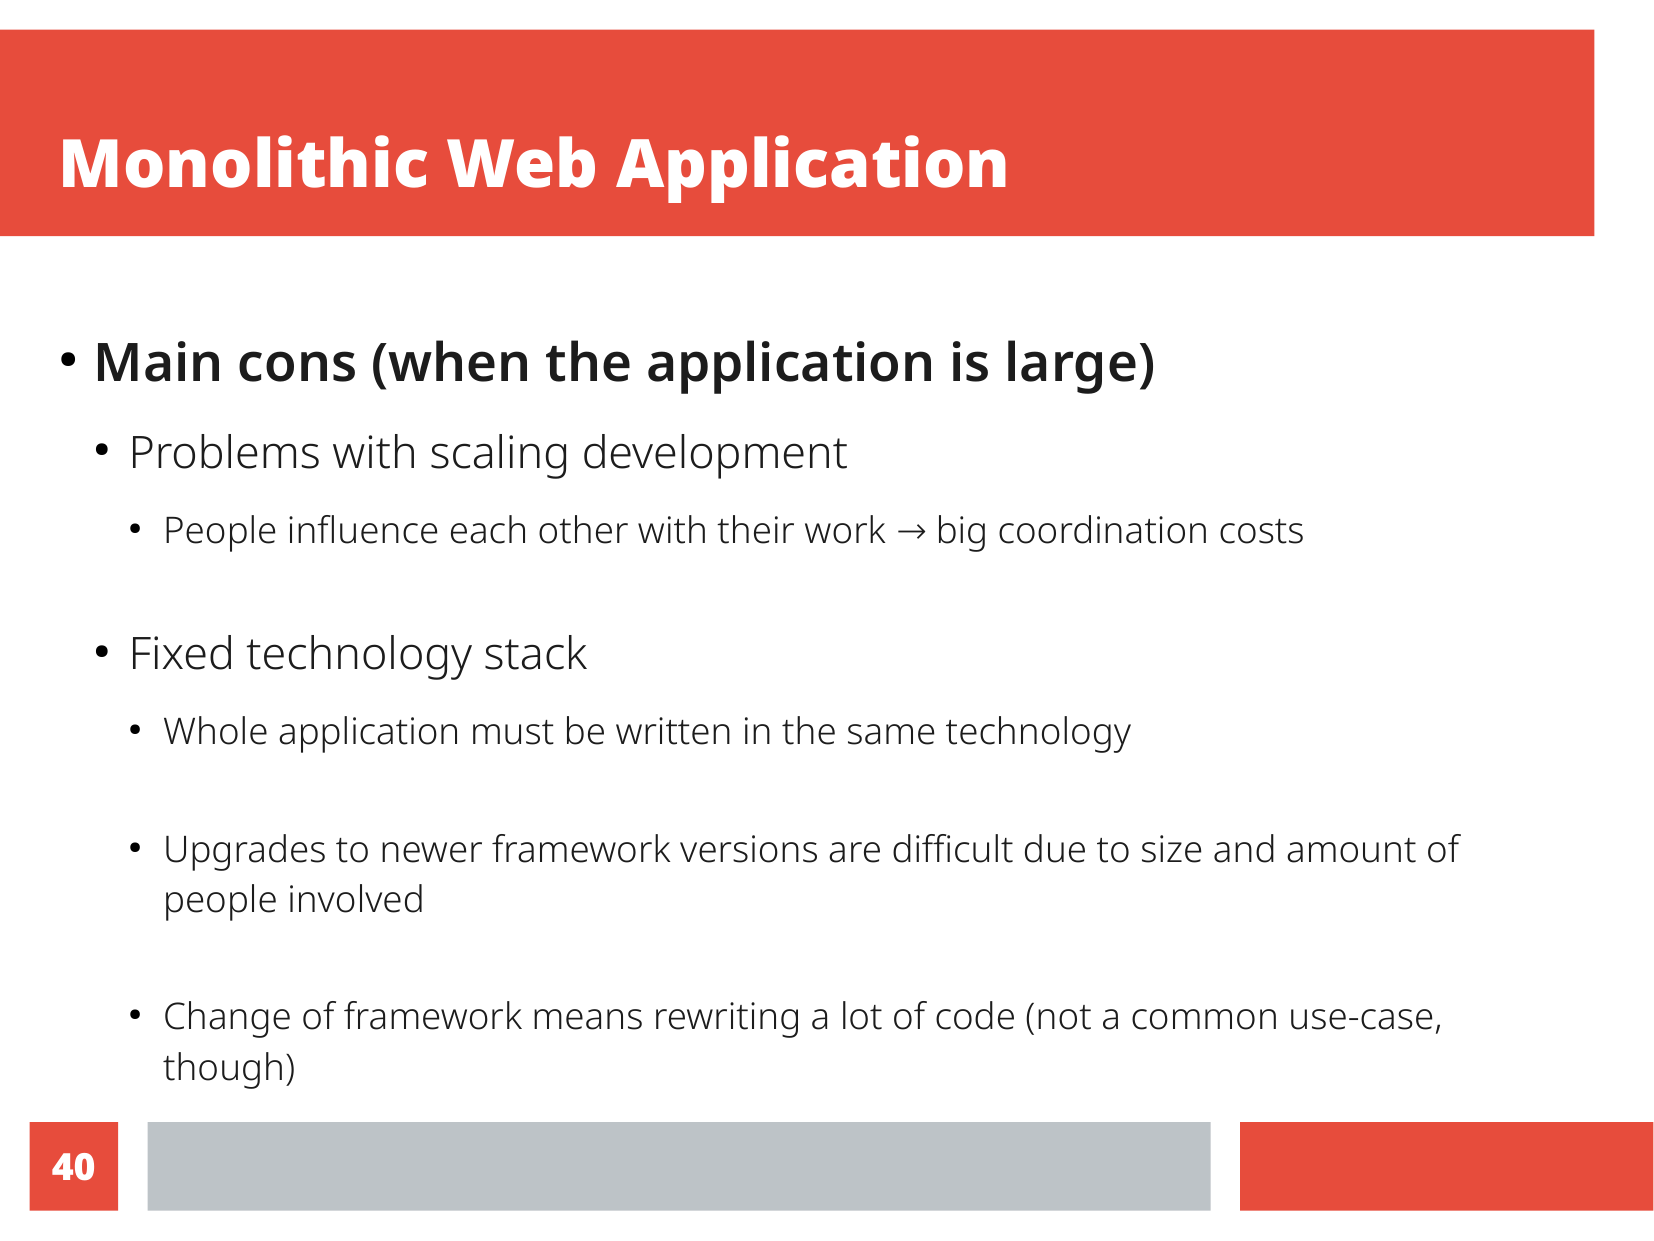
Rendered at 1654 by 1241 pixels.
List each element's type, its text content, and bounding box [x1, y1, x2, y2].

list Main cons (when the application is large) Problems with scaling development People influence each other with their work → big coordination costs Fixed technology stack Whole application must be written in the same technology Upgrades to newer framework versions are difficult due to size and amount of people involved Change of framework means rewriting a lot of code (not a common use-case, though) [59, 324, 1565, 1093]
title Monolithic Web Application [59, 59, 1595, 207]
